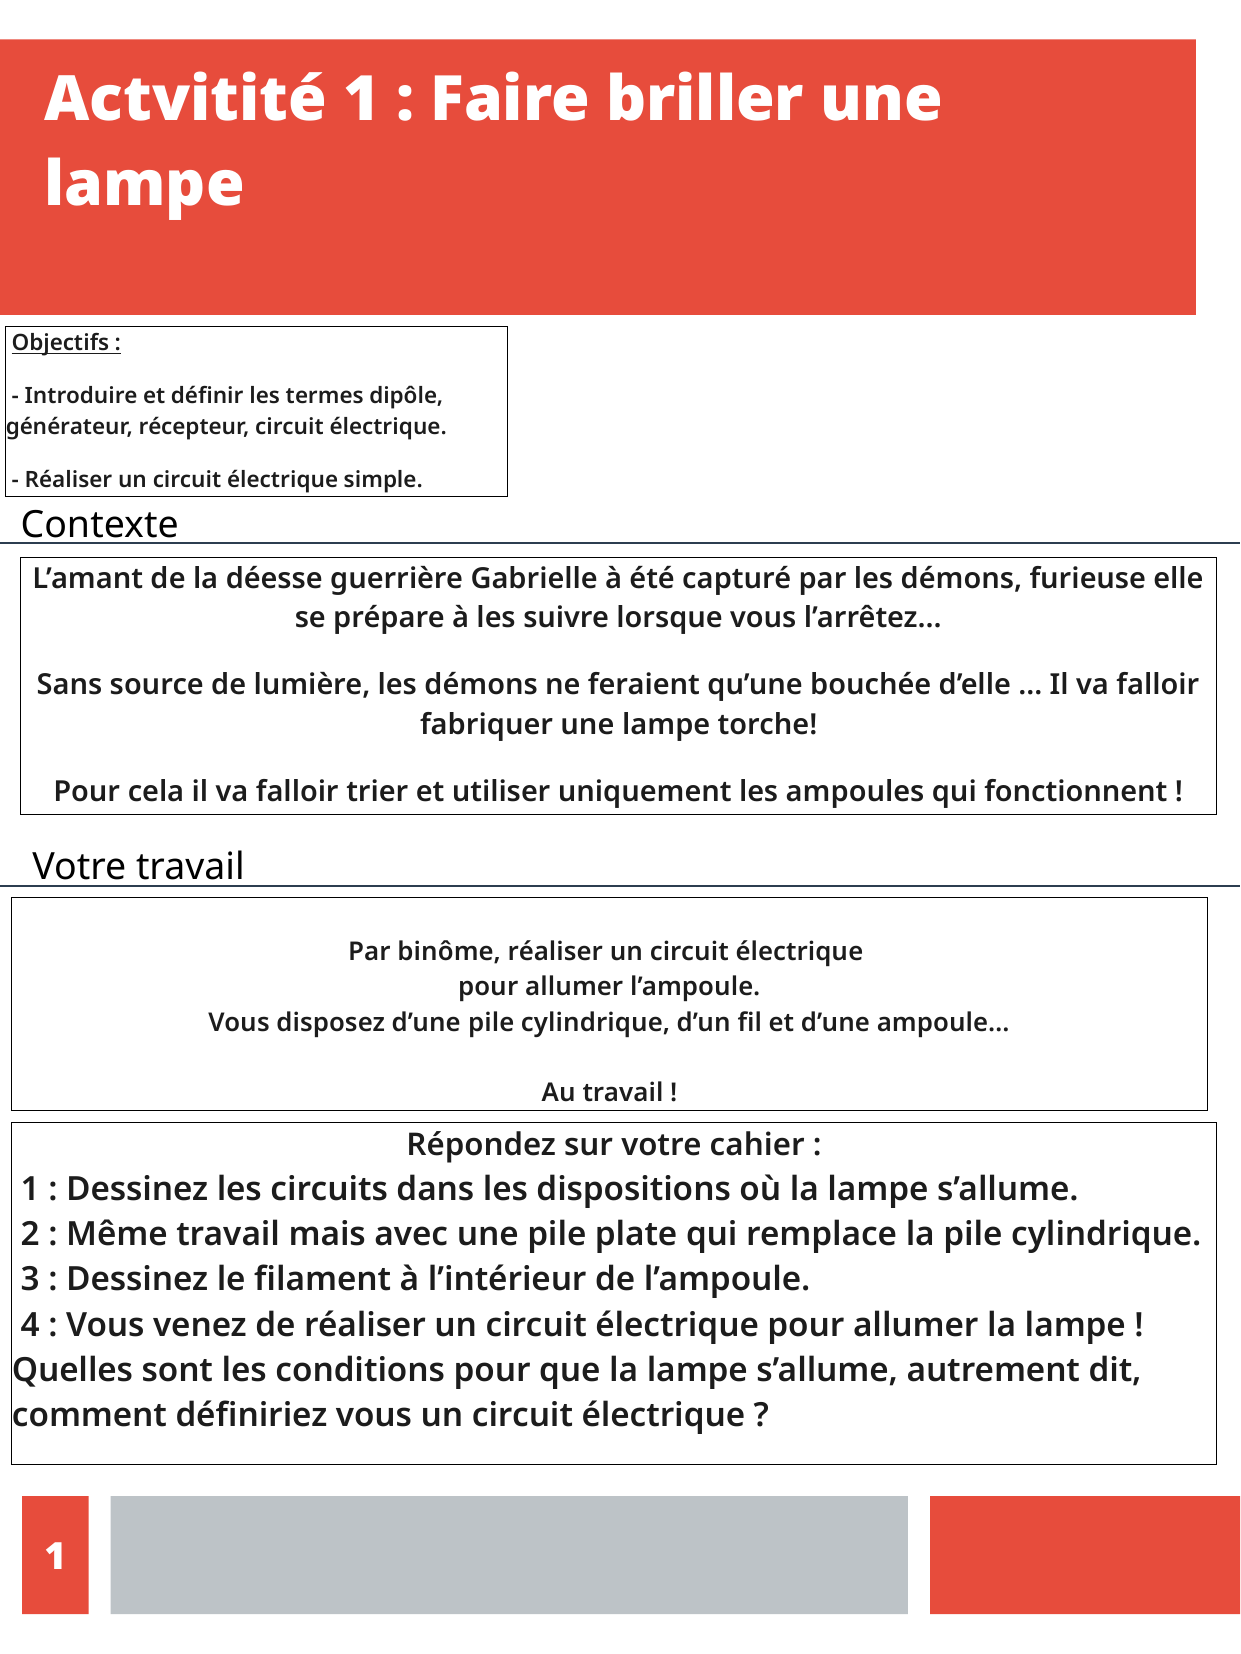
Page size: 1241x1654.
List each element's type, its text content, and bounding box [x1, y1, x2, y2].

list Objectifs : - Introduire et définir les termes dipôle, générateur, récepteur, circuit électrique. - Réaliser un circuit électrique simple. [5, 326, 508, 497]
text_box Contexte [5, 544, 420, 549]
list Répondez sur votre cahier : 1 : Dessinez les circuits dans les dispositions où la lampe s’allume. 2 : Même travail mais avec une pile plate qui remplace la pile cylindrique. 3 : Dessinez le filament à l’intérieur de l’ampoule. 4 : Vous venez de réaliser un circuit électrique pour allumer la lampe ! Quelles sont les conditions pour que la lampe s’allume, autrement dit, comment définiriez vous un circuit électrique ? [11, 1122, 1217, 1465]
text_box Votre travail [17, 887, 609, 897]
title Actvitité 1 : Faire briller une lampe [44, 91, 1111, 224]
text_box Votre travail [17, 832, 609, 885]
list Par binôme, réaliser un circuit électrique pour allumer l’ampoule. Vous disposez d’une pile cylindrique, d’un fil et d’une ampoule… Au travail ! [11, 897, 1208, 1111]
list L’amant de la déesse guerrière Gabrielle à été capturé par les démons, furieuse elle se prépare à les suivre lorsque vous l’arrêtez… Sans source de lumière, les démons ne feraient qu’une bouchée d’elle … Il va falloir fabriquer une lampe torche! Pour cela il va falloir trier et utiliser uniquement les ampoules qui fonctionnent ! [20, 557, 1217, 815]
text_box Contexte [5, 490, 420, 542]
